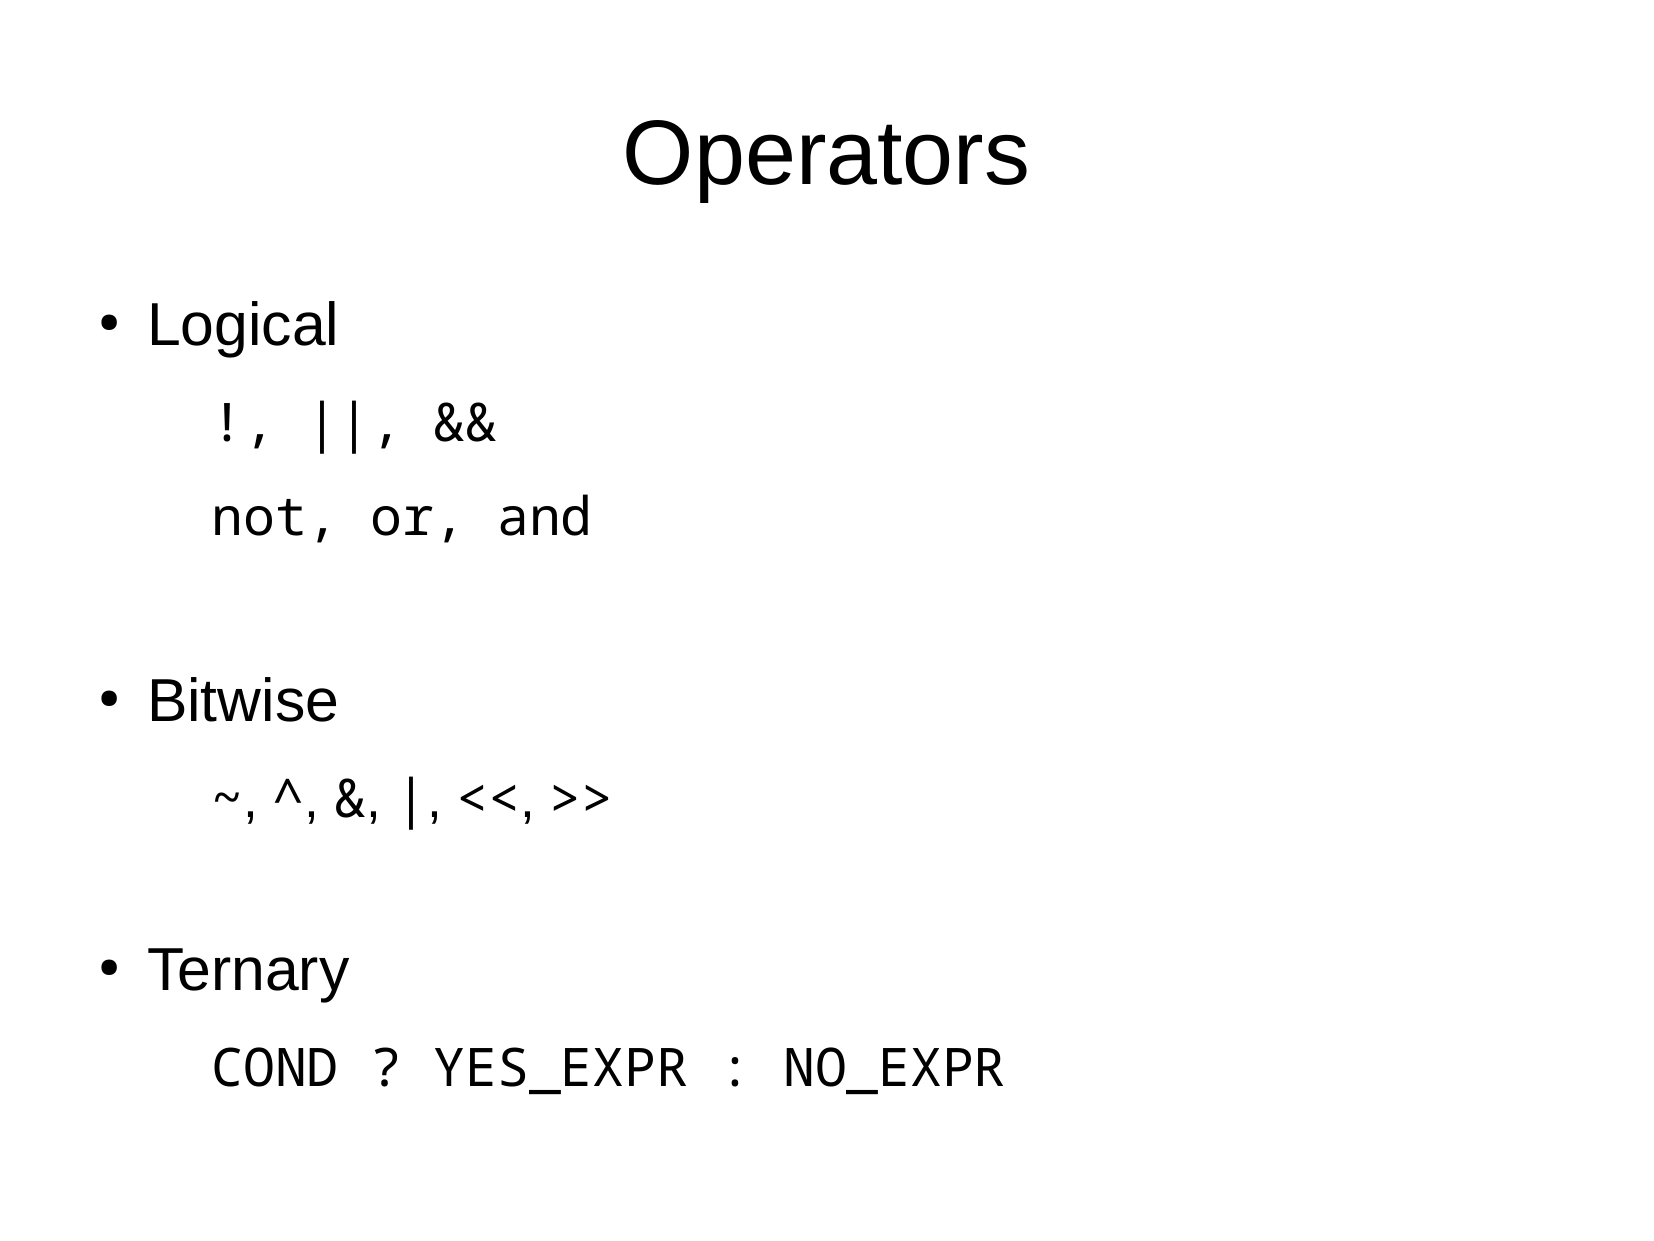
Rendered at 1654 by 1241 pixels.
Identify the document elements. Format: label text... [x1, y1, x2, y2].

title Operators [82, 49, 1571, 257]
list Logical !, ||, && not, or, and Bitwise ~, ^, &, |, <<, >> Ternary COND ? YES_EXPR : NO_EXPR [82, 290, 1571, 1111]
